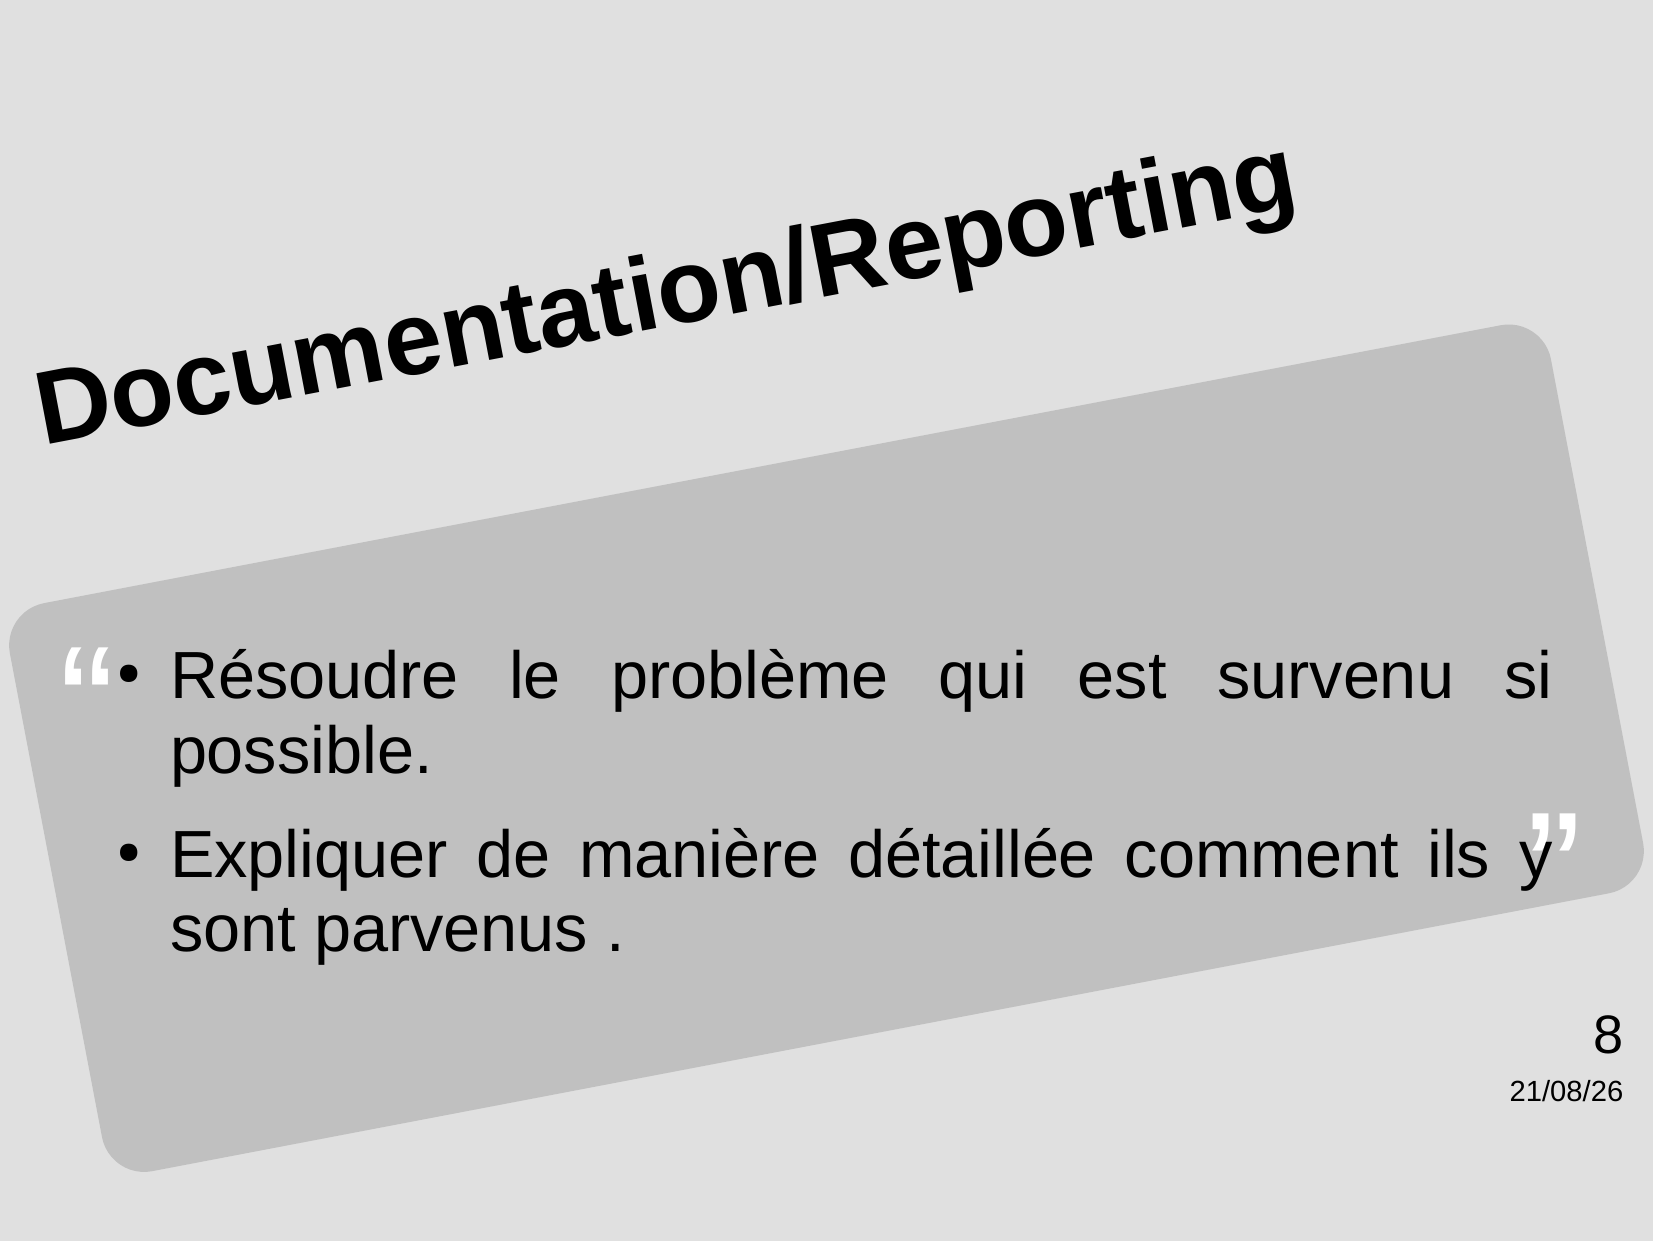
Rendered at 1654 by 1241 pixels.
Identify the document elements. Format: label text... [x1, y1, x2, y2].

title Documentation/Reporting [16, 29, 1518, 512]
list Résoudre le problème qui est survenu si possible. Expliquer de manière détaillée comment ils y sont parvenus . [99, 637, 1554, 1110]
